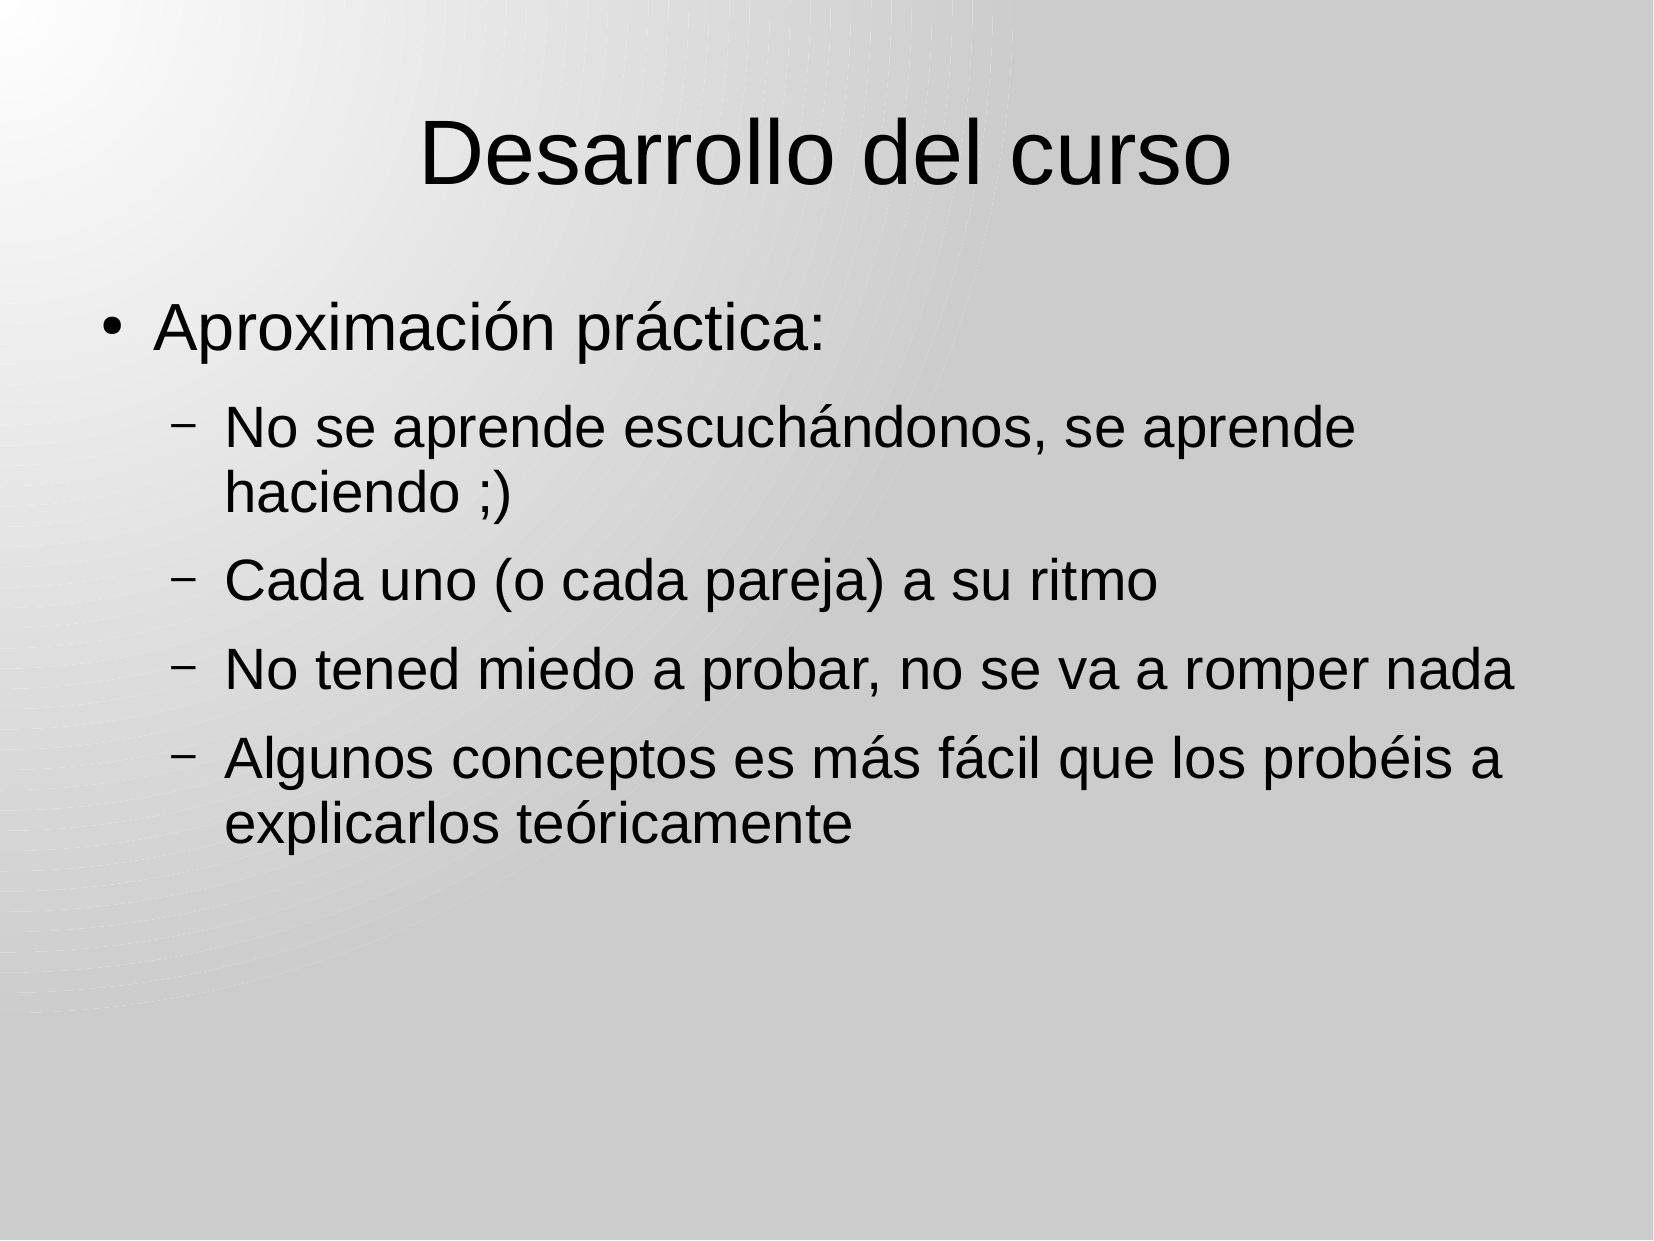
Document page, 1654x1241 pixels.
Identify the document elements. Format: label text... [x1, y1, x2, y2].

title Desarrollo del curso [82, 49, 1571, 257]
list Aproximación práctica: No se aprende escuchándonos, se aprende haciendo ;) Cada uno (o cada pareja) a su ritmo No tened miedo a probar, no se va a romper nada Algunos conceptos es más fácil que los probéis a explicarlos teóricamente [82, 290, 1538, 1109]
